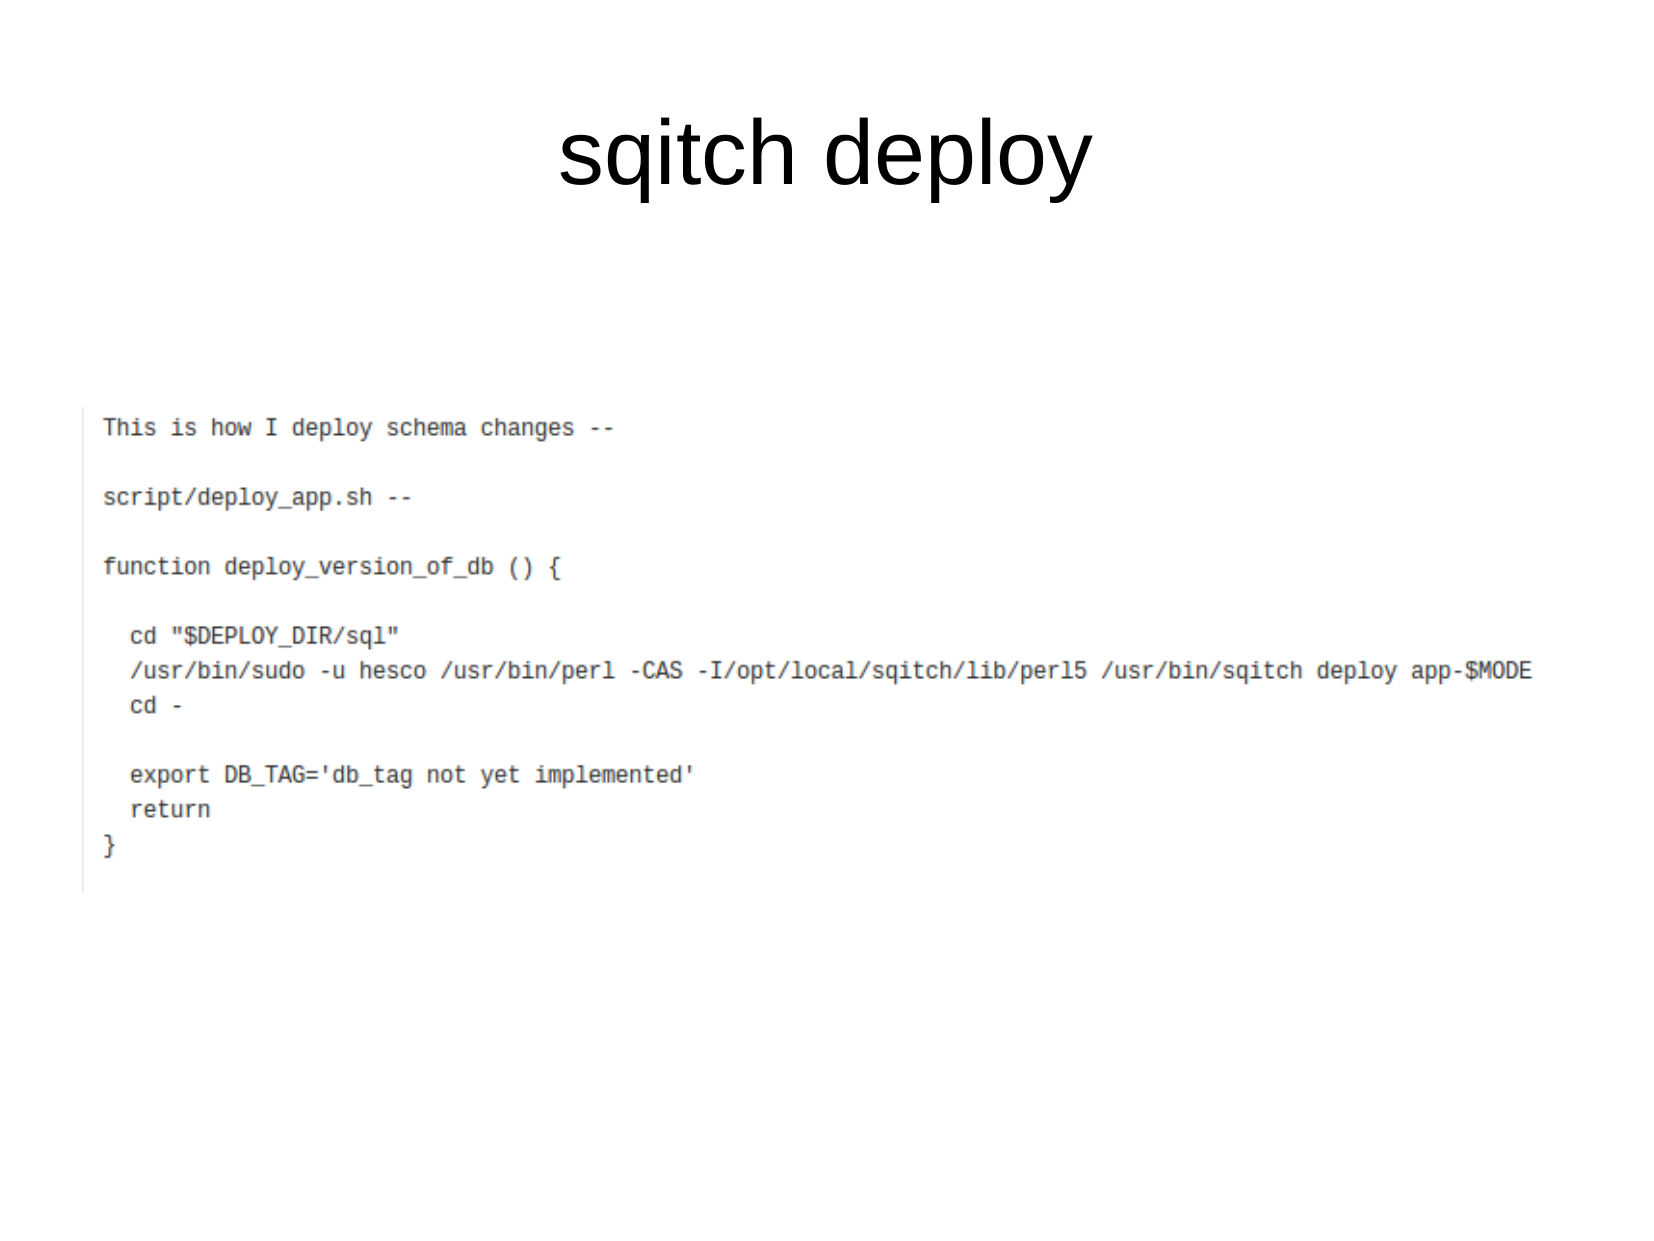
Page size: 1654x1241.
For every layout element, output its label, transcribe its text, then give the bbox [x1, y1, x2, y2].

picture [82, 407, 1571, 893]
title sqitch deploy [82, 49, 1571, 257]
